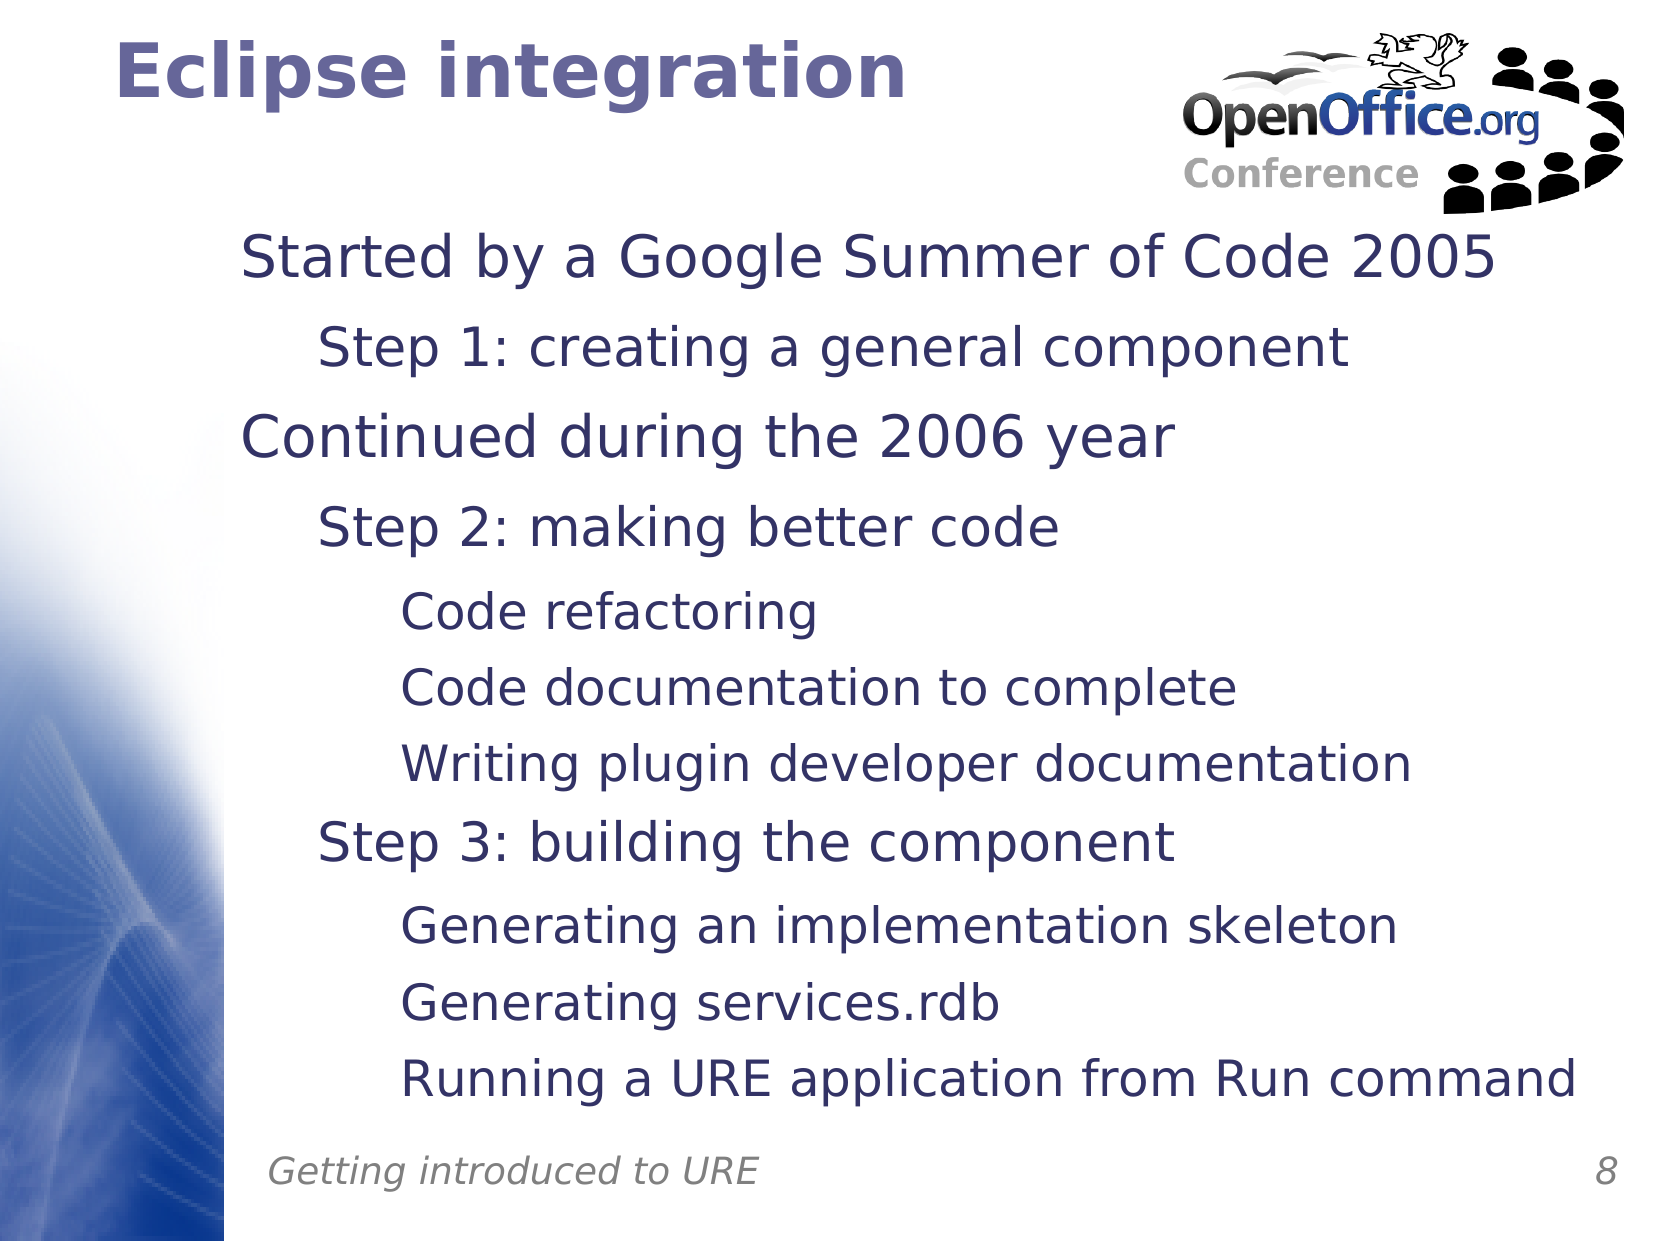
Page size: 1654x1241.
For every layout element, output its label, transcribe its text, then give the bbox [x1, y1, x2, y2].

list Started by a Google Summer of Code 2005 Step 1: creating a general component Continued during the 2006 year Step 2: making better code Code refactoring Code documentation to complete Writing plugin developer documentation Step 3: building the component Generating an implementation skeleton Generating services.rdb Running a URE application from Run command [223, 223, 1619, 1118]
picture [1183, 33, 1624, 214]
picture [0, 0, 224, 1241]
title Eclipse integration [24, 22, 987, 121]
